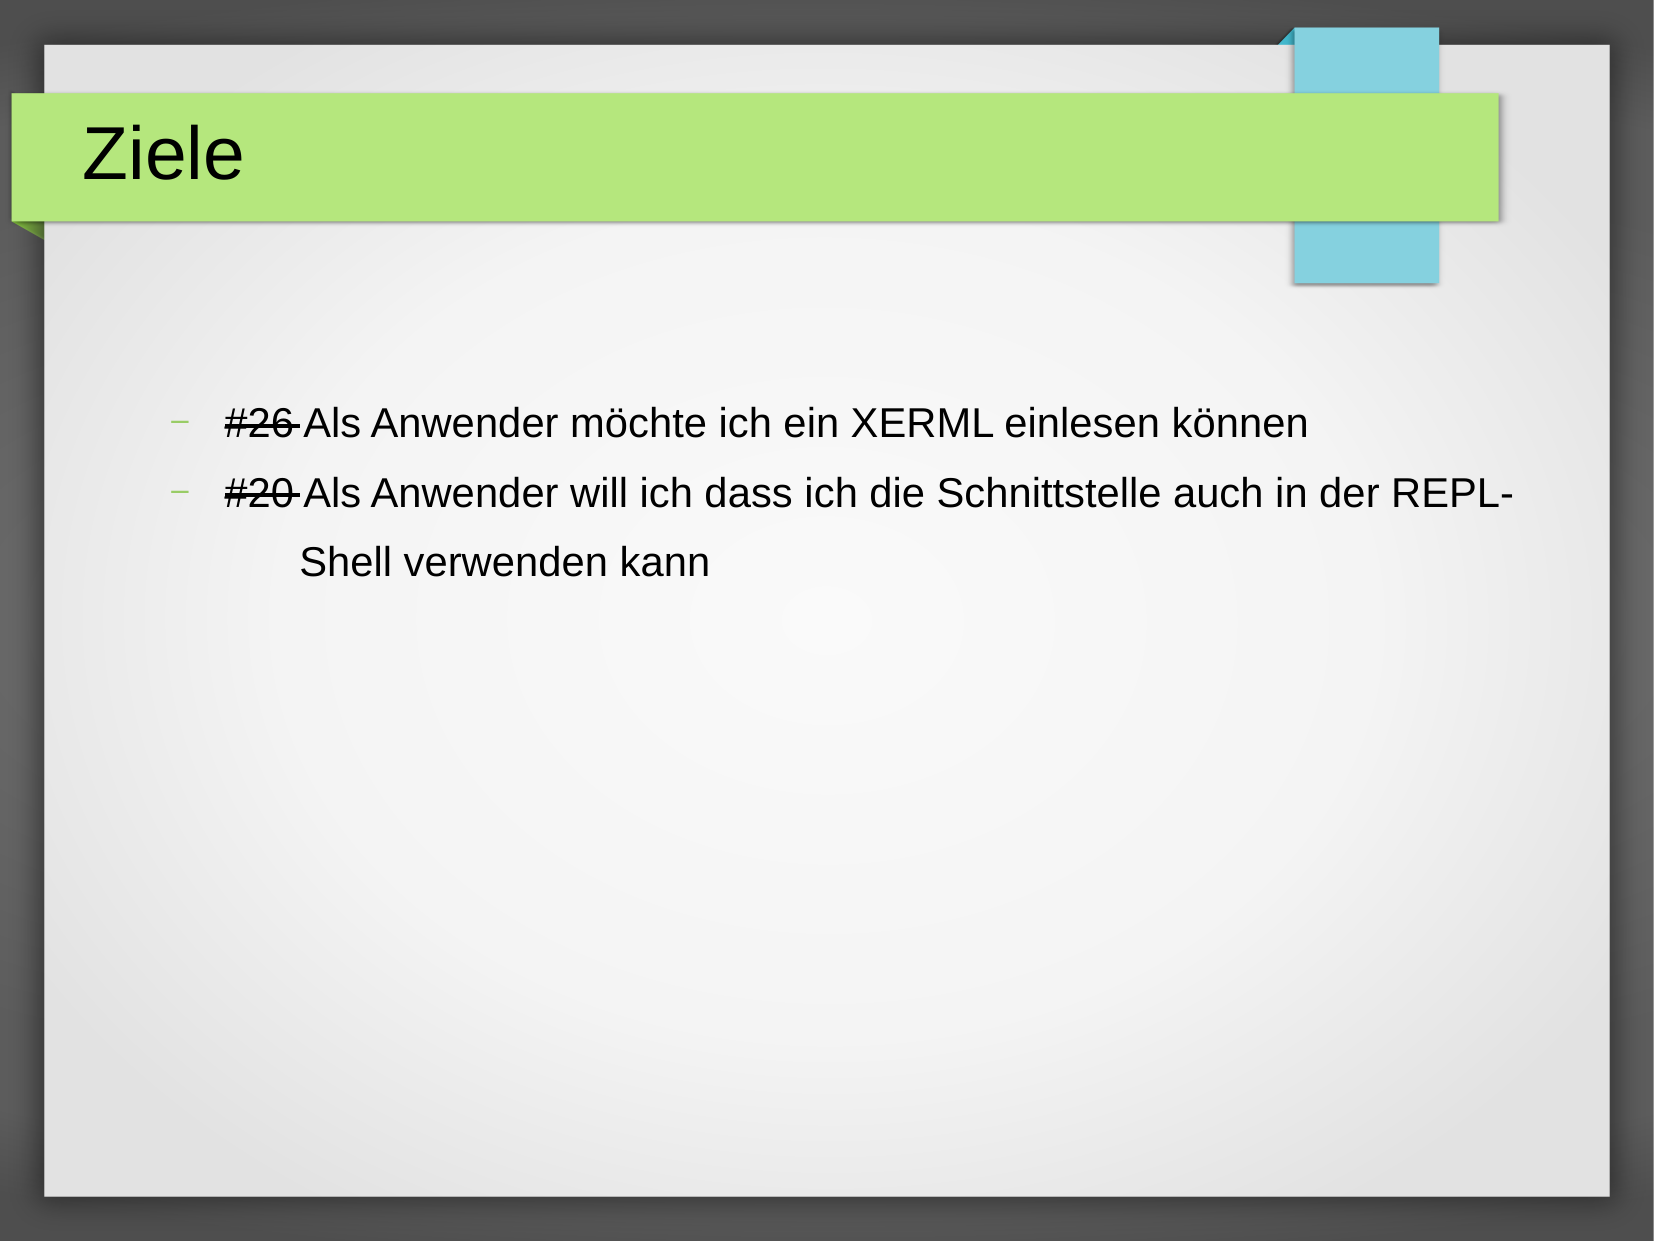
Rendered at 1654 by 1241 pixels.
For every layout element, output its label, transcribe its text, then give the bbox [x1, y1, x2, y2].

title Ziele [82, 94, 1264, 213]
list #26 Als Anwender möchte ich ein XERML einlesen können #20 Als Anwender will ich dass ich die Schnittstelle auch in der REPL- Shell verwenden kann [82, 295, 1571, 1015]
picture [0, 0, 1654, 1241]
